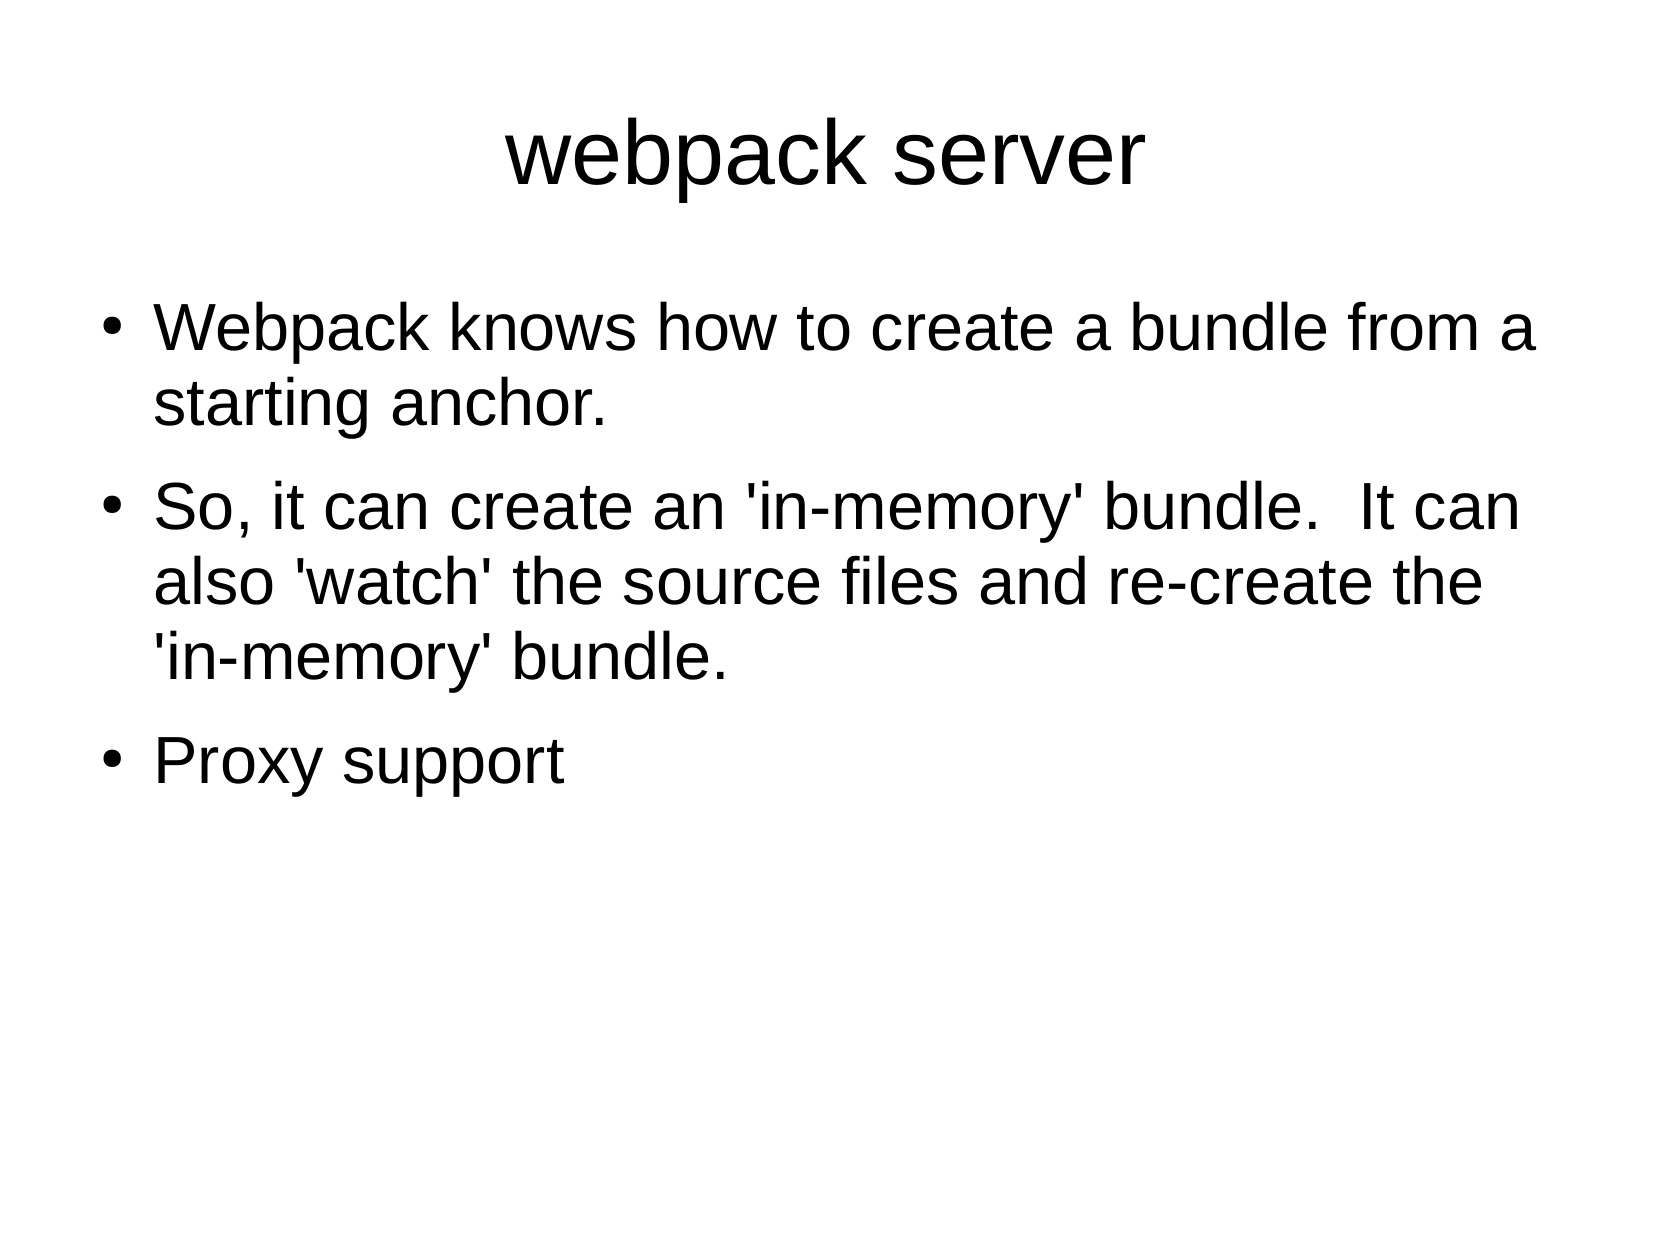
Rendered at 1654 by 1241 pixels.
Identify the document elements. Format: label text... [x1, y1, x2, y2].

title webpack server [82, 49, 1571, 257]
list Webpack knows how to create a bundle from a starting anchor. So, it can create an 'in-memory' bundle. It can also 'watch' the source files and re-create the 'in-memory' bundle. Proxy support [82, 290, 1571, 1010]
